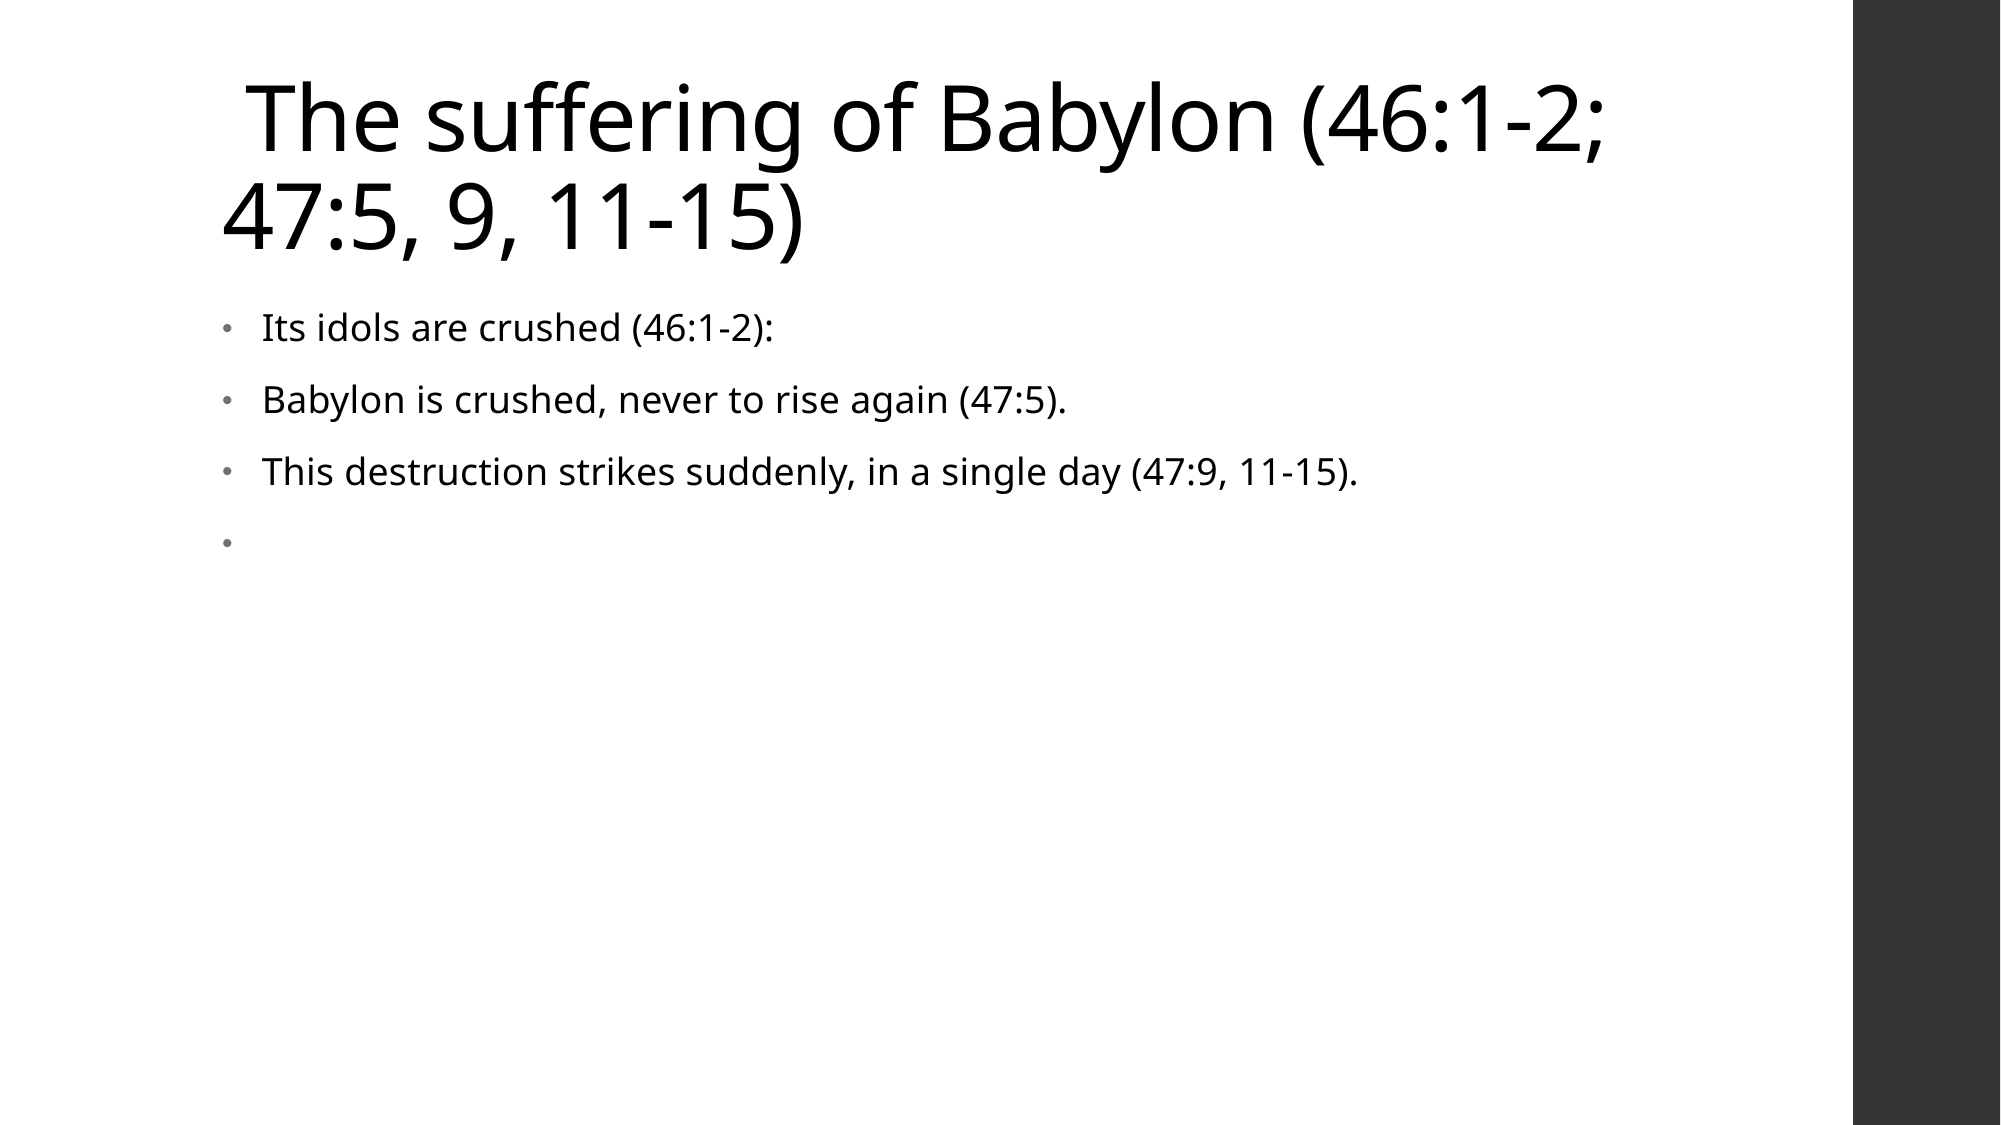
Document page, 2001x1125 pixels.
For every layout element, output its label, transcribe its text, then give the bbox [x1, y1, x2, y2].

list Its idols are crushed (46:1-2): Babylon is crushed, never to rise again (47:5). This destruction strikes suddenly, in a single day (47:9, 11-15). [206, 299, 1617, 1014]
title The suffering of Babylon (46:1-2; 47:5, 9, 11-15) [206, 60, 1797, 278]
